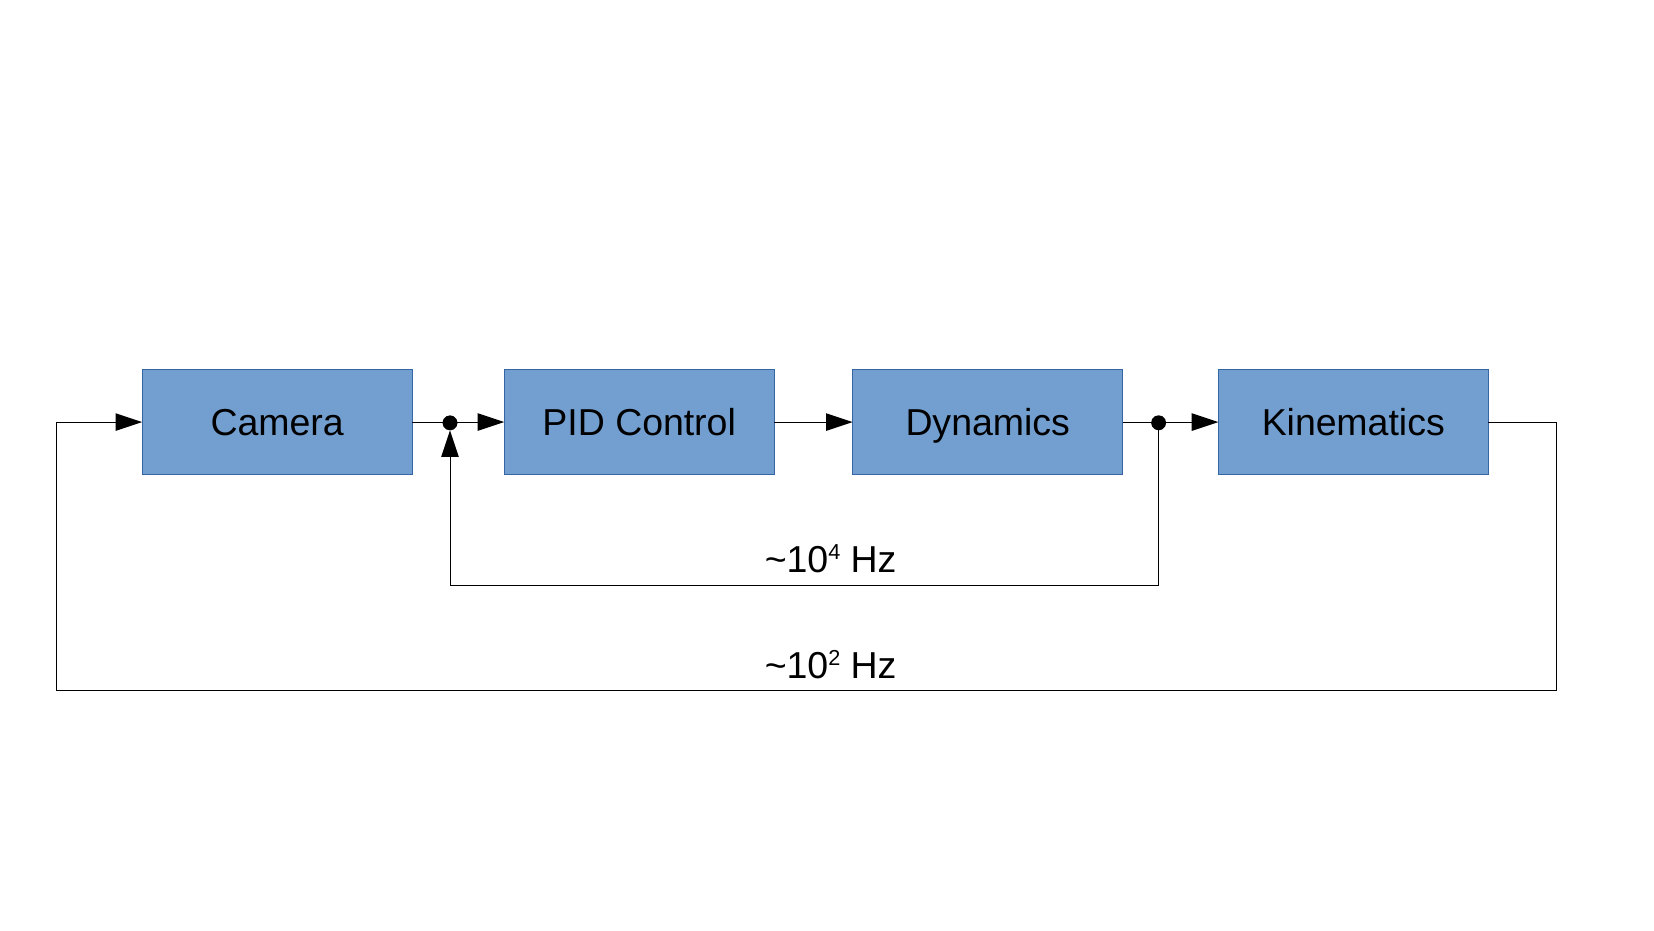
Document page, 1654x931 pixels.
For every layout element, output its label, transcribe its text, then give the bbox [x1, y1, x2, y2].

text_box [442, 415, 458, 431]
text_box Dynamics [852, 369, 1123, 475]
text_box PID Control [504, 369, 775, 475]
text_box [1151, 415, 1167, 431]
text_box ~104 Hz [750, 530, 946, 630]
text_box Kinematics [1218, 369, 1489, 475]
text_box ~102 Hz [750, 637, 946, 737]
text_box Camera [142, 369, 413, 475]
